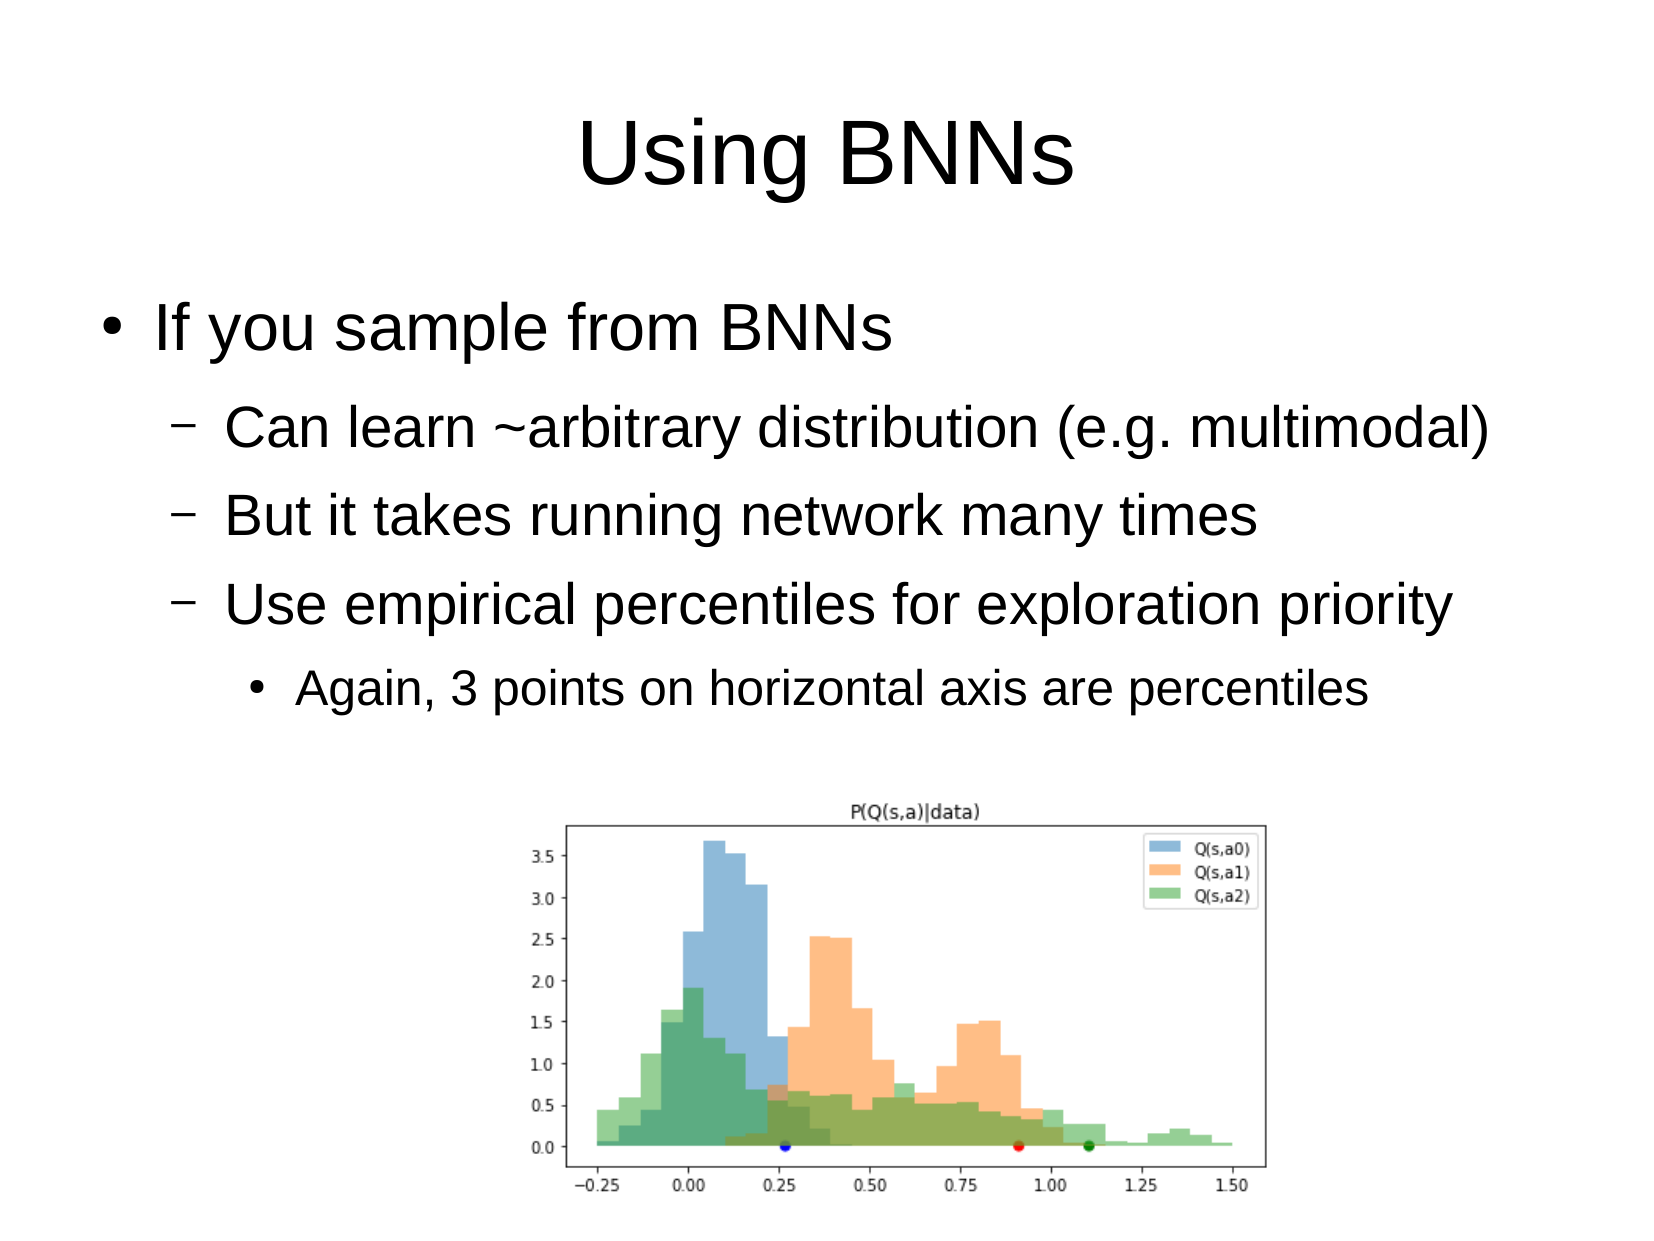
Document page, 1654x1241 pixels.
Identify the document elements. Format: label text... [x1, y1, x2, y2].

picture [519, 791, 1281, 1205]
title Using BNNs [82, 49, 1571, 257]
list If you sample from BNNs Can learn ~arbitrary distribution (e.g. multimodal) But it takes running network many times Use empirical percentiles for exploration priority Again, 3 points on horizontal axis are percentiles [82, 290, 1571, 1010]
